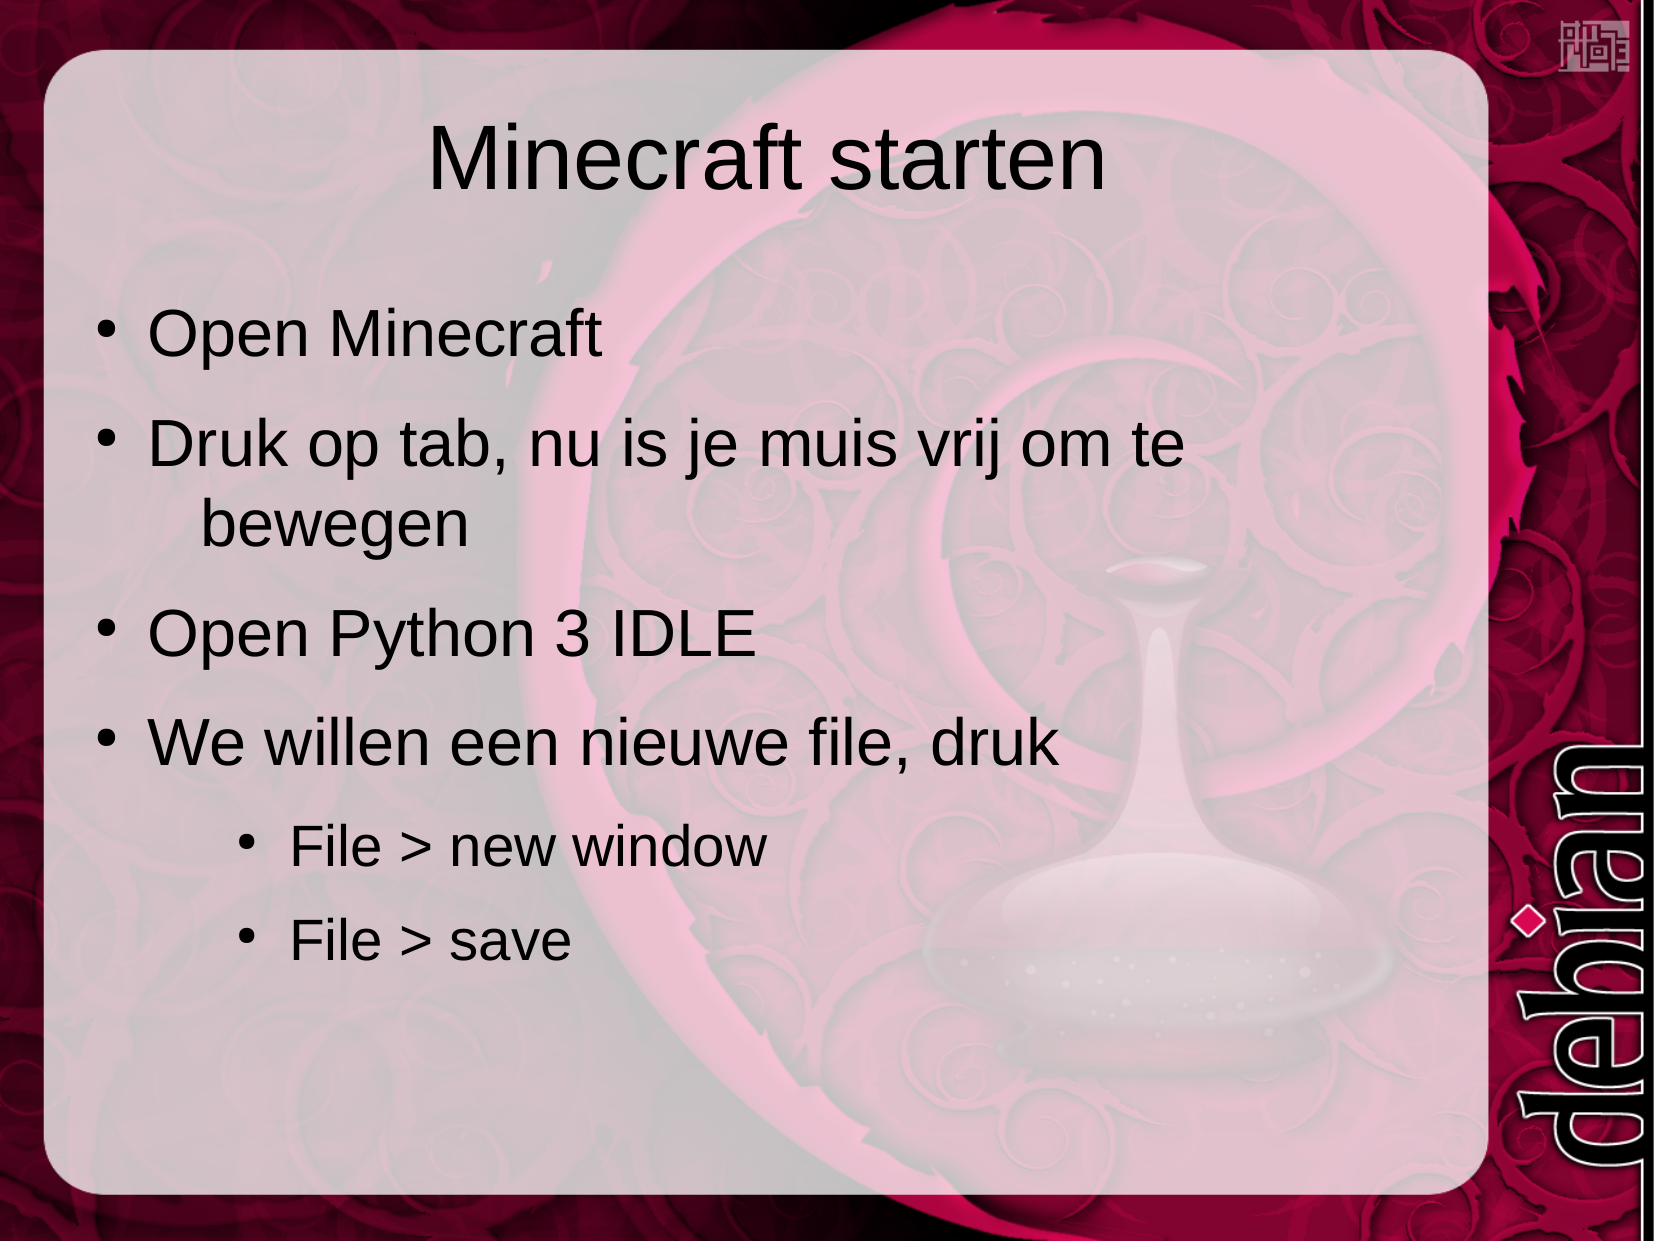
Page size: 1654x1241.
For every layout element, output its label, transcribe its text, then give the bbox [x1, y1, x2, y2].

list Open Minecraft Druk op tab, nu is je muis vrij om te bewegen Open Python 3 IDLE We willen een nieuwe file, druk File > new window File > save [59, 290, 1477, 1109]
title Minecraft starten [59, 49, 1477, 257]
picture [0, 0, 1654, 1241]
